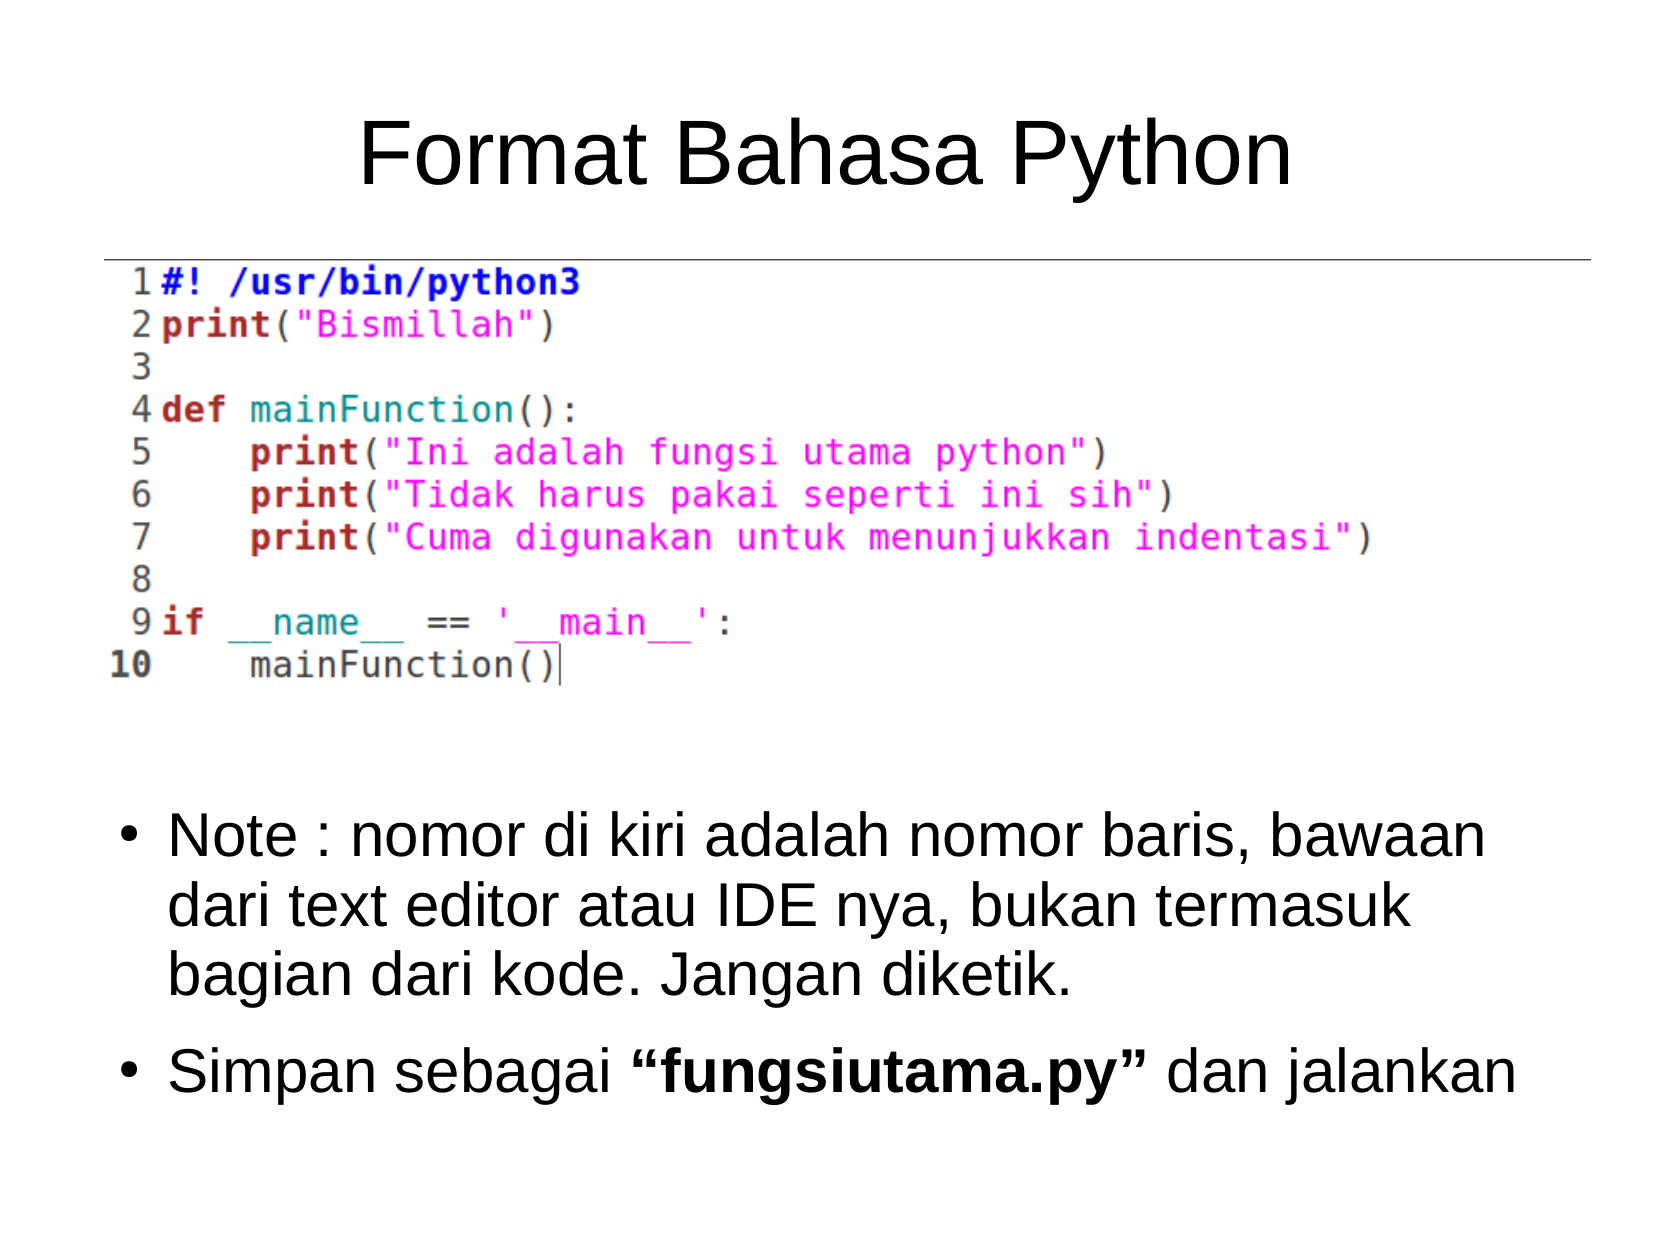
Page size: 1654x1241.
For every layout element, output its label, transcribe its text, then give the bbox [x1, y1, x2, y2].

picture [104, 259, 1591, 800]
title Format Bahasa Python [82, 49, 1571, 257]
list Note : nomor di kiri adalah nomor baris, bawaan dari text editor atau IDE nya, bukan termasuk bagian dari kode. Jangan diketik. Simpan sebagai “fungsiutama.py” dan jalankan [101, 800, 1591, 1111]
